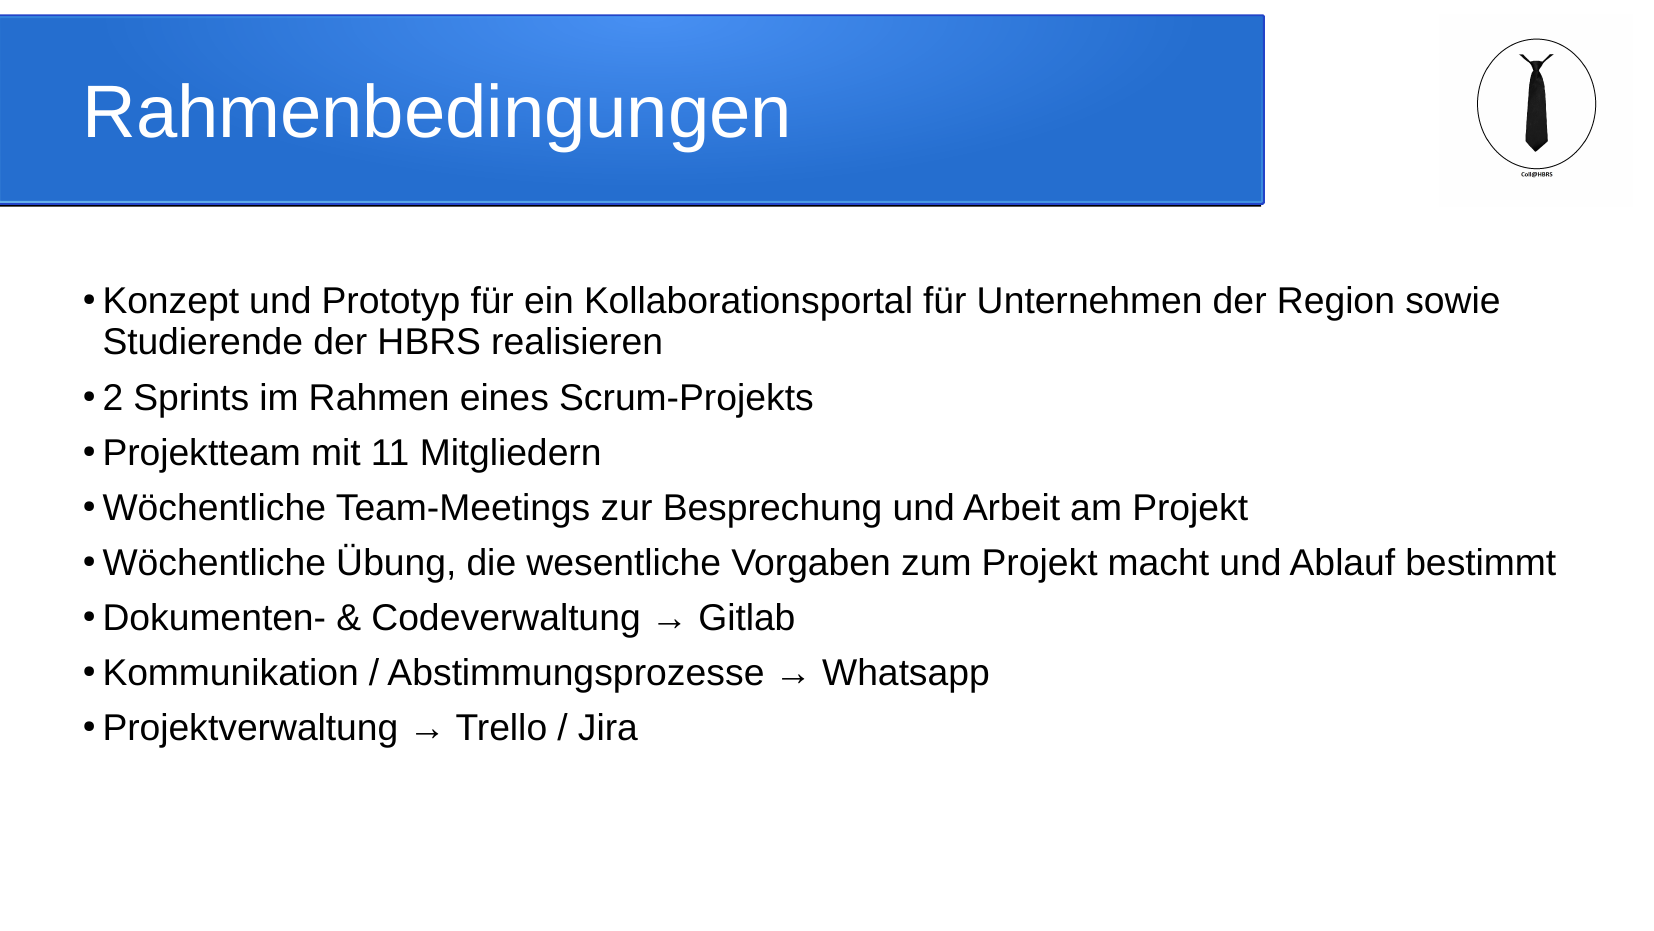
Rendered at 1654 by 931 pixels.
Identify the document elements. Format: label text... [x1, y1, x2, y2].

list Konzept und Prototyp für ein Kollaborationsportal für Unternehmen der Region sowie Studierende der HBRS realisieren 2 Sprints im Rahmen eines Scrum-Projekts Projektteam mit 11 Mitgliedern Wöchentliche Team-Meetings zur Besprechung und Arbeit am Projekt Wöchentliche Übung, die wesentliche Vorgaben zum Projekt macht und Ablauf bestimmt Dokumenten- & Codeverwaltung → Gitlab Kommunikation / Abstimmungsprozesse → Whatsapp Projektverwaltung → Trello / Jira [82, 224, 1571, 764]
picture [1439, 14, 1633, 207]
title Rahmenbedingungen [82, 35, 1235, 189]
